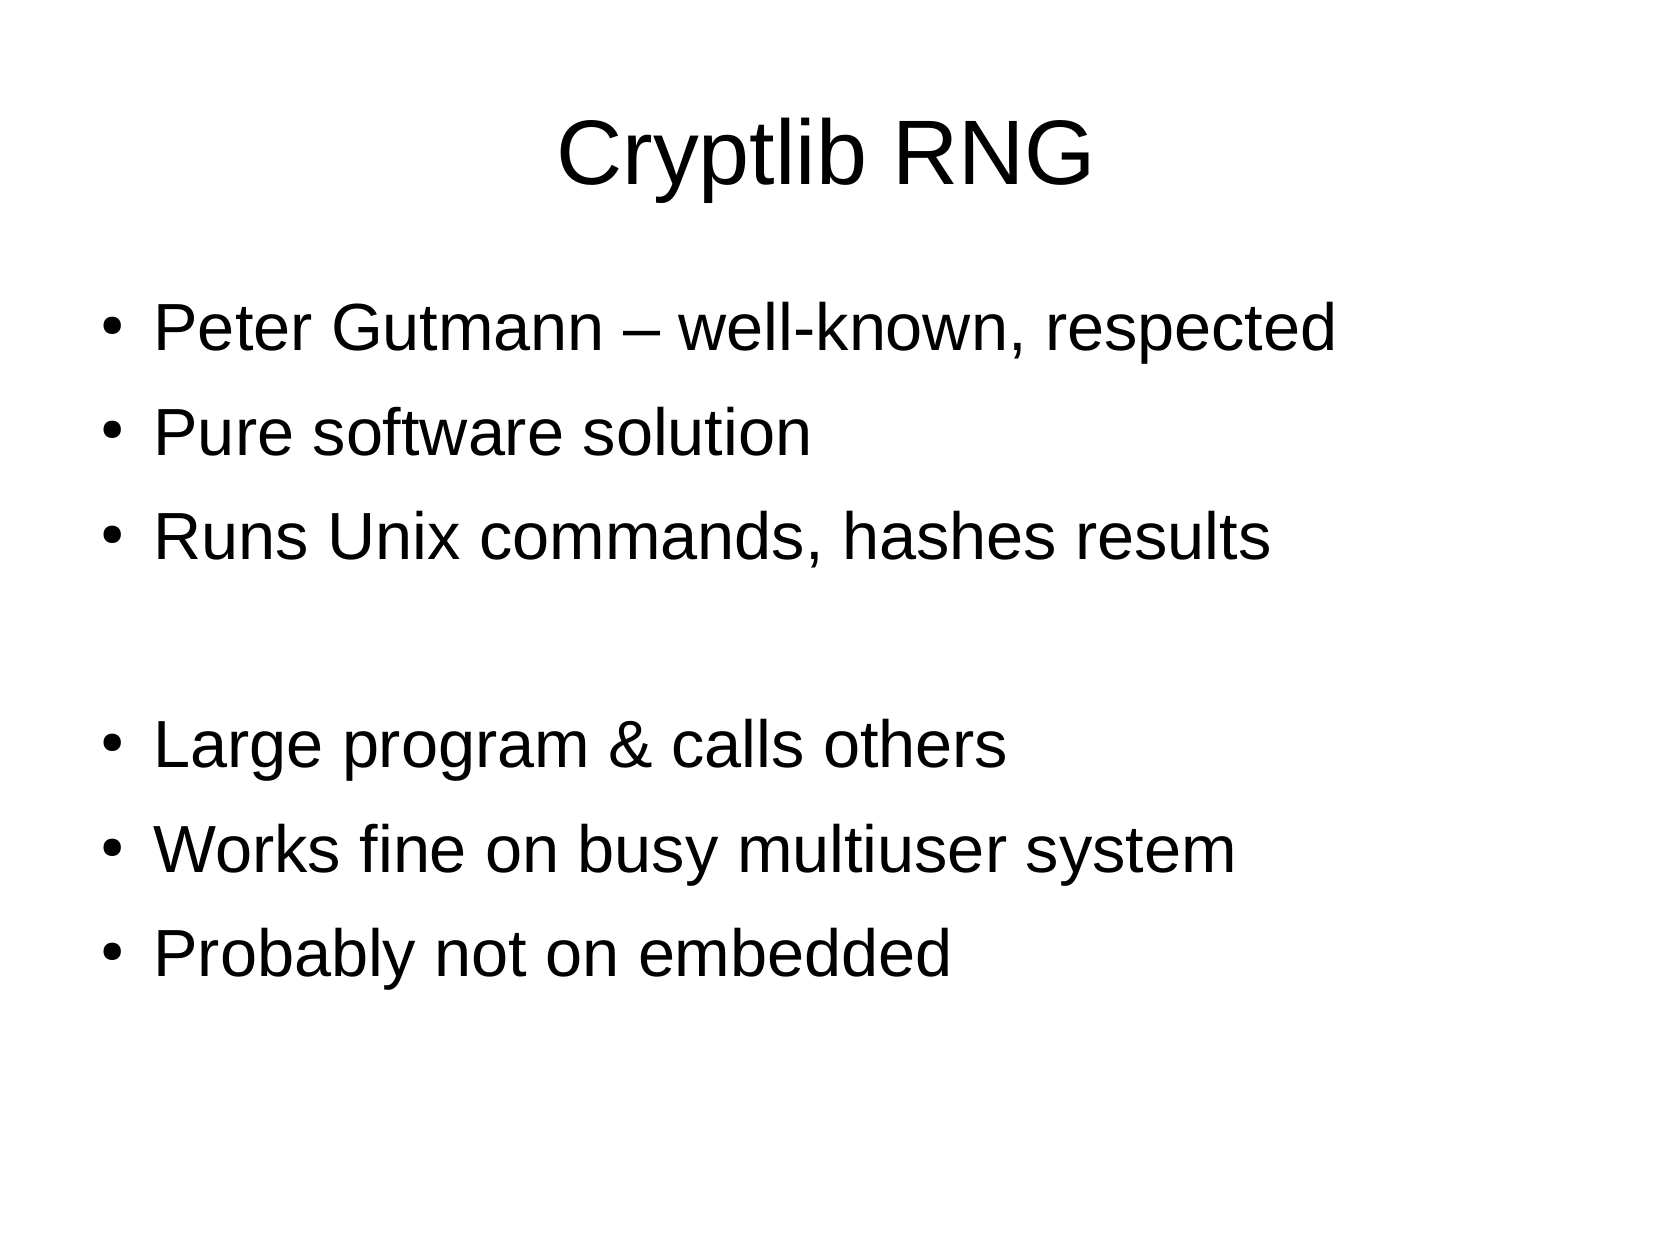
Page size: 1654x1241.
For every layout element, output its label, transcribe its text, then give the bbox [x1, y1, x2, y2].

title Cryptlib RNG [82, 49, 1571, 257]
list Peter Gutmann – well-known, respected Pure software solution Runs Unix commands, hashes results Large program & calls others Works fine on busy multiuser system Probably not on embedded [82, 290, 1571, 1010]
